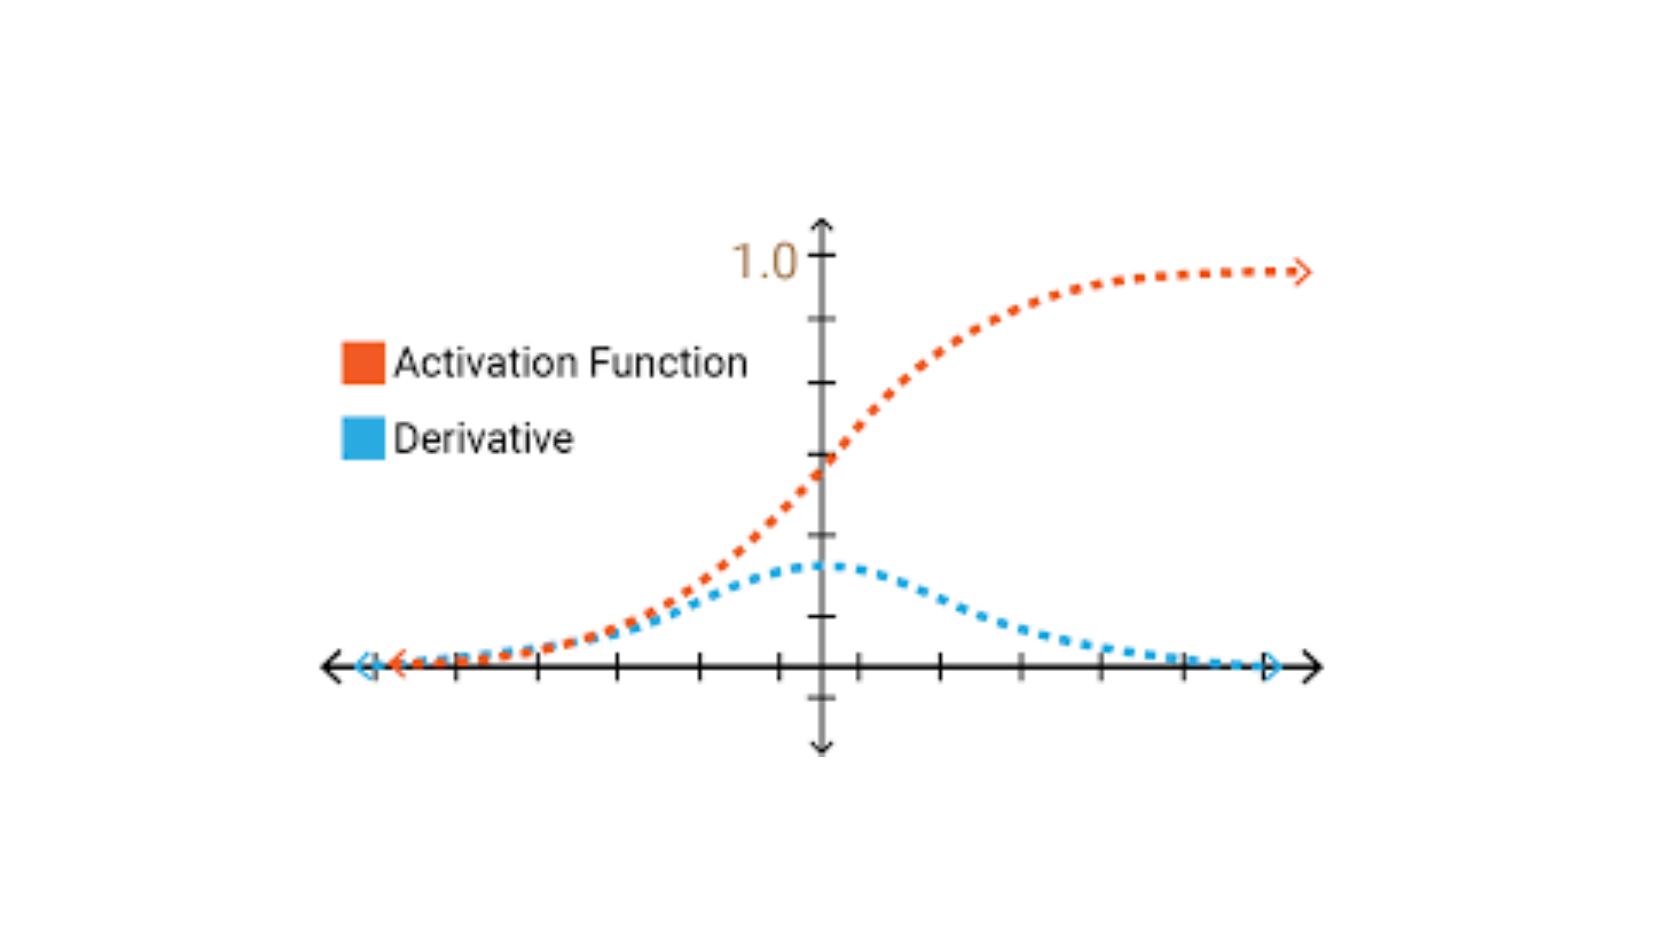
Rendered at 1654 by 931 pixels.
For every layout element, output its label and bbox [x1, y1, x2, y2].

picture [273, 217, 1380, 758]
